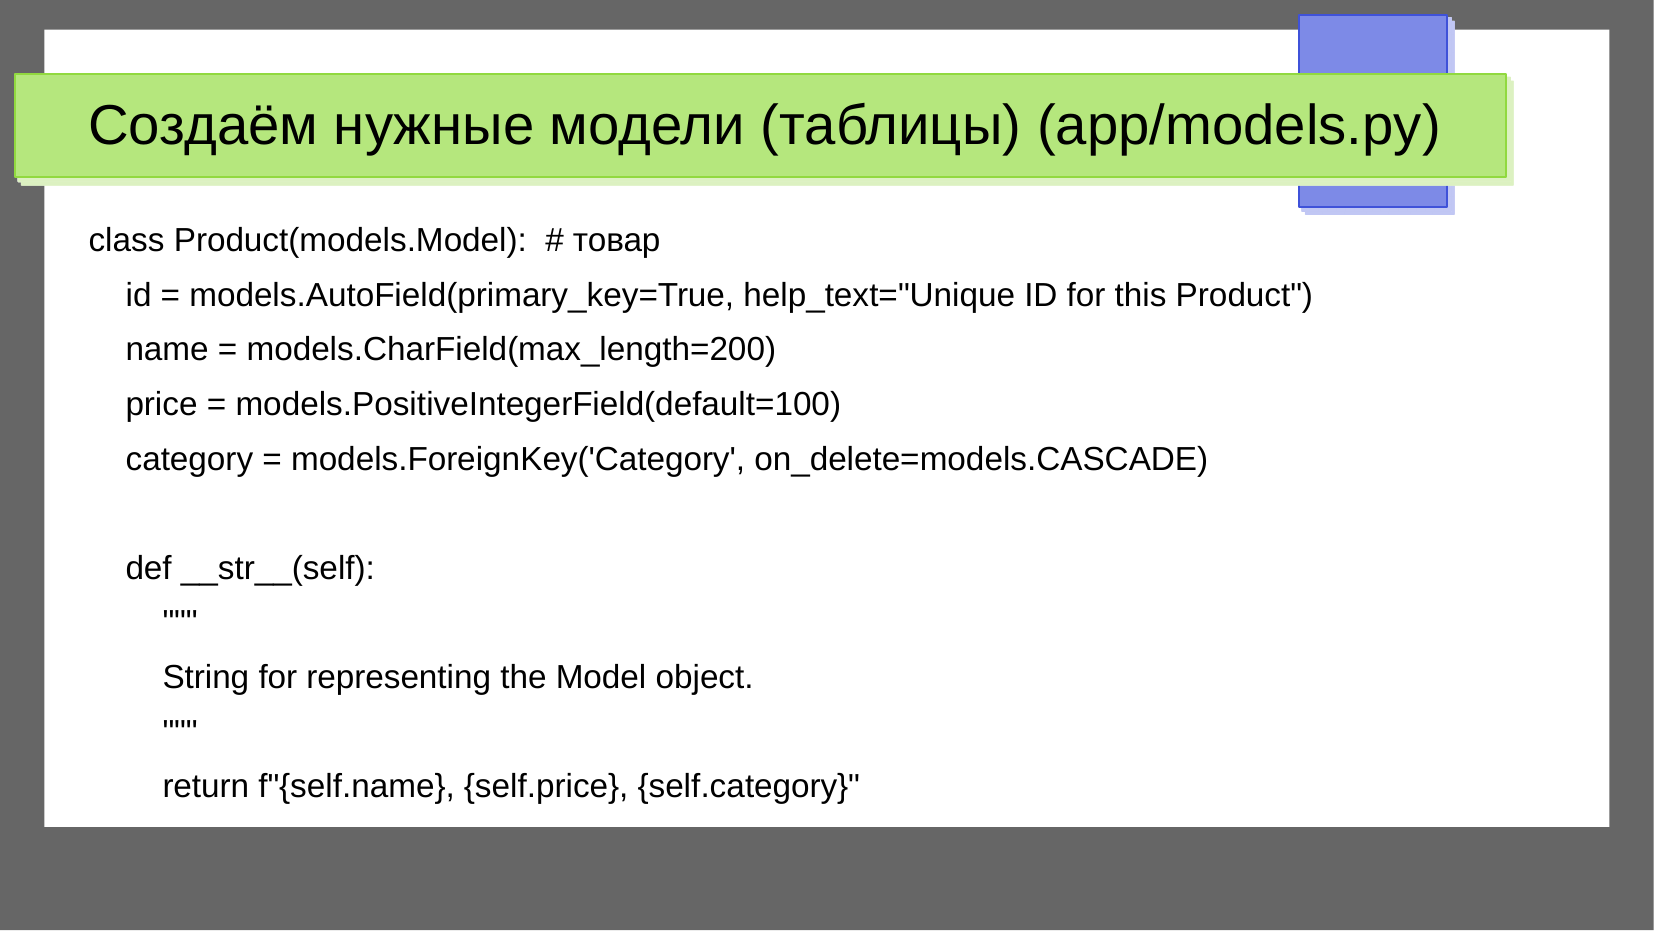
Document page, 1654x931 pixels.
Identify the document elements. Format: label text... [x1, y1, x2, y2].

title Создаём нужные модели (таблицы) (app/models.py) [88, 73, 1506, 178]
list class Product(models.Model): # товар id = models.AutoField(primary_key=True, help_text="Unique ID for this Product") name = models.CharField(max_length=200) price = models.PositiveIntegerField(default=100) category = models.ForeignKey('Category', on_delete=models.CASCADE) def __str__(self): """ String for representing the Model object. """ return f"{self.name}, {self.price}, {self.category}" [88, 221, 1565, 813]
